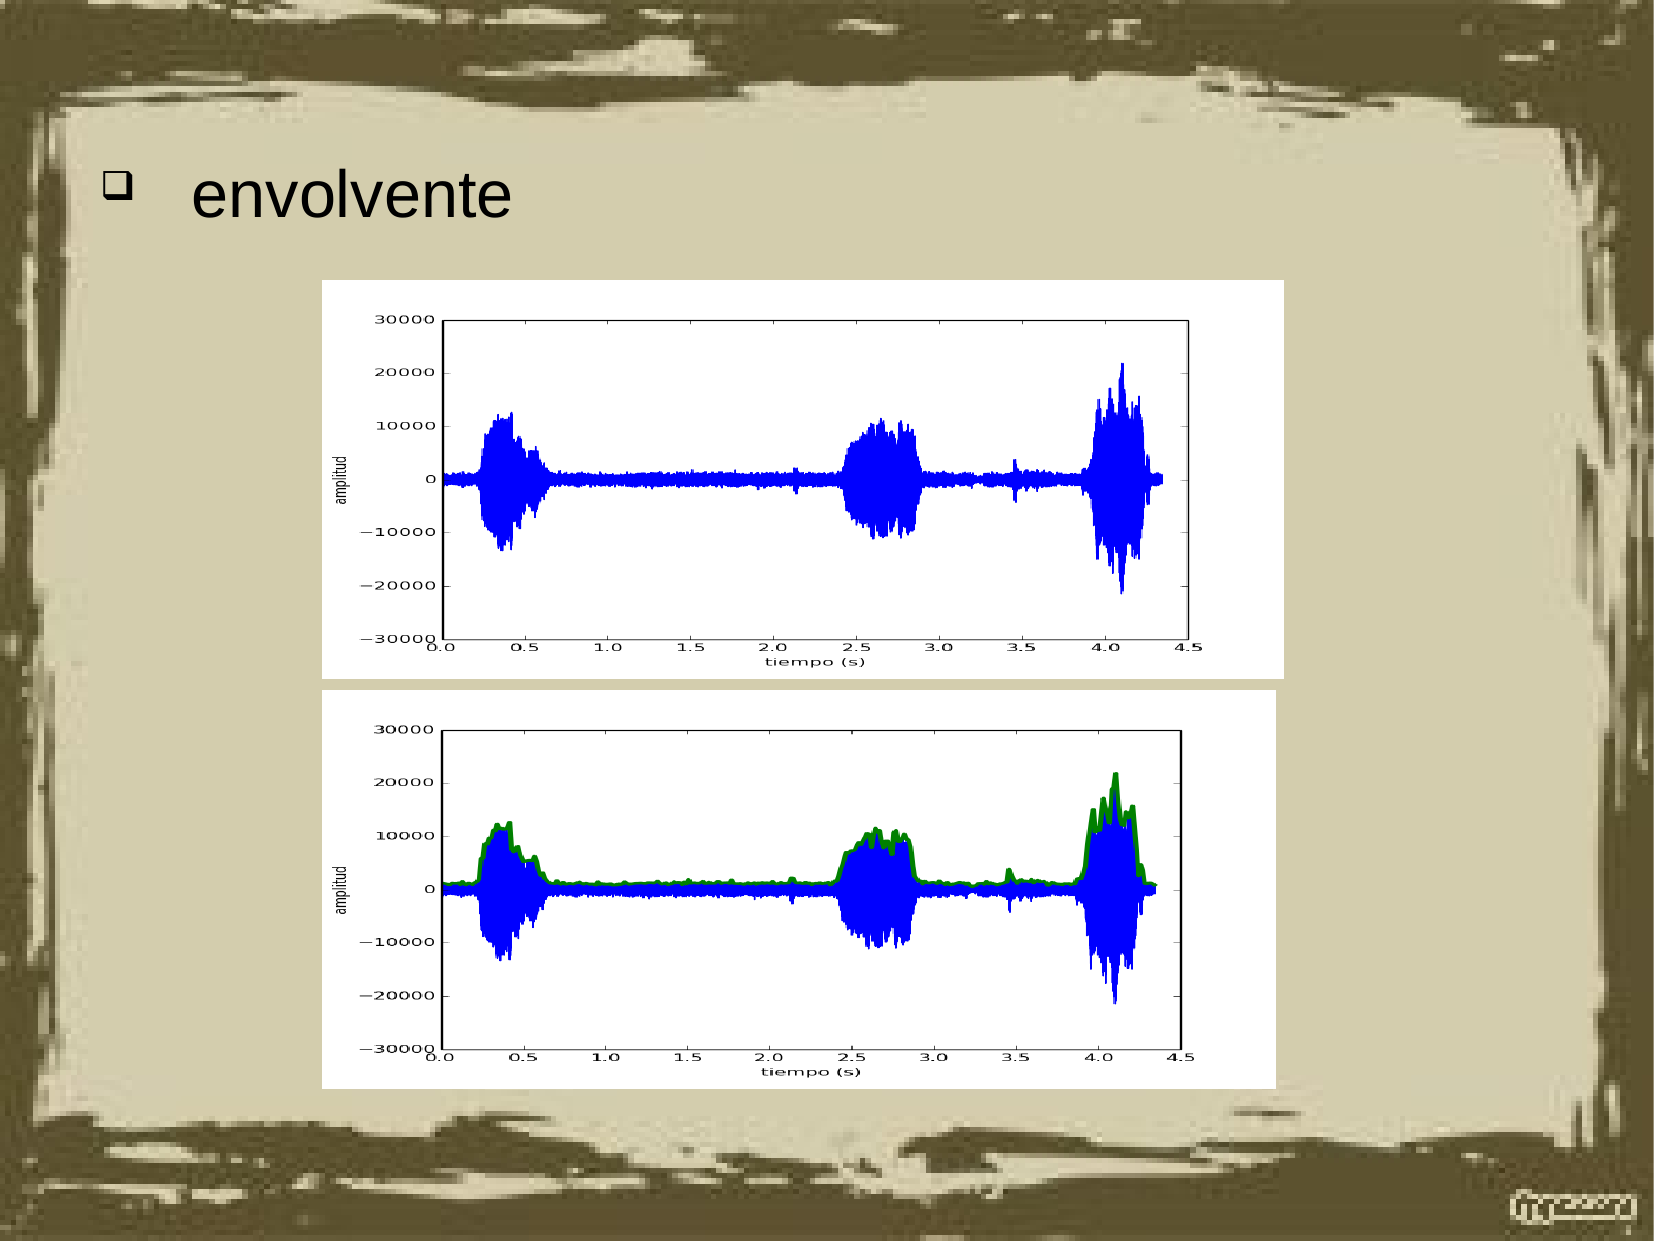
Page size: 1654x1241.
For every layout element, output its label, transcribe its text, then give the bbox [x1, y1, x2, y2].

picture [0, 0, 1654, 1241]
text_box envolvente [100, 151, 1589, 871]
